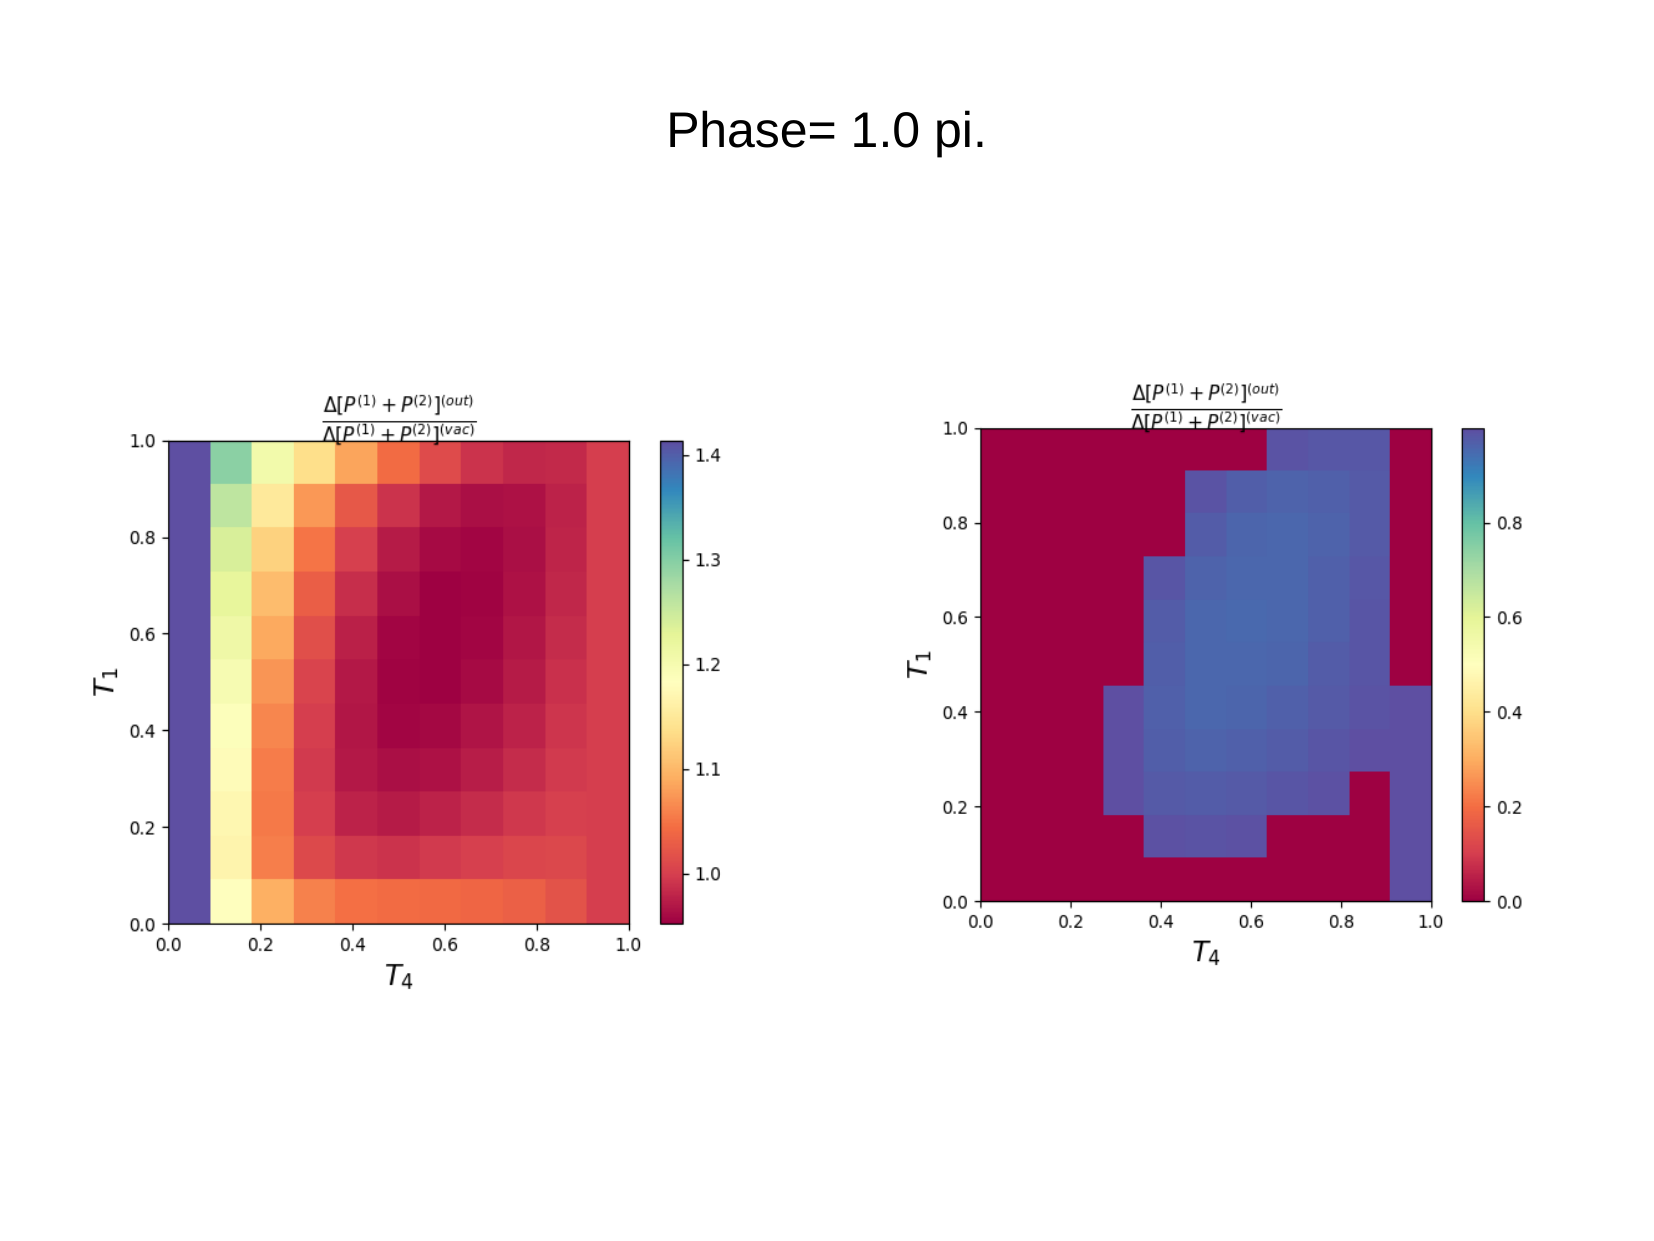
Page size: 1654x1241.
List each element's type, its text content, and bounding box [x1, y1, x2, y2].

title Phase= 1.0 pi. [578, 94, 1075, 166]
picture [850, 354, 1630, 969]
picture [35, 365, 832, 993]
